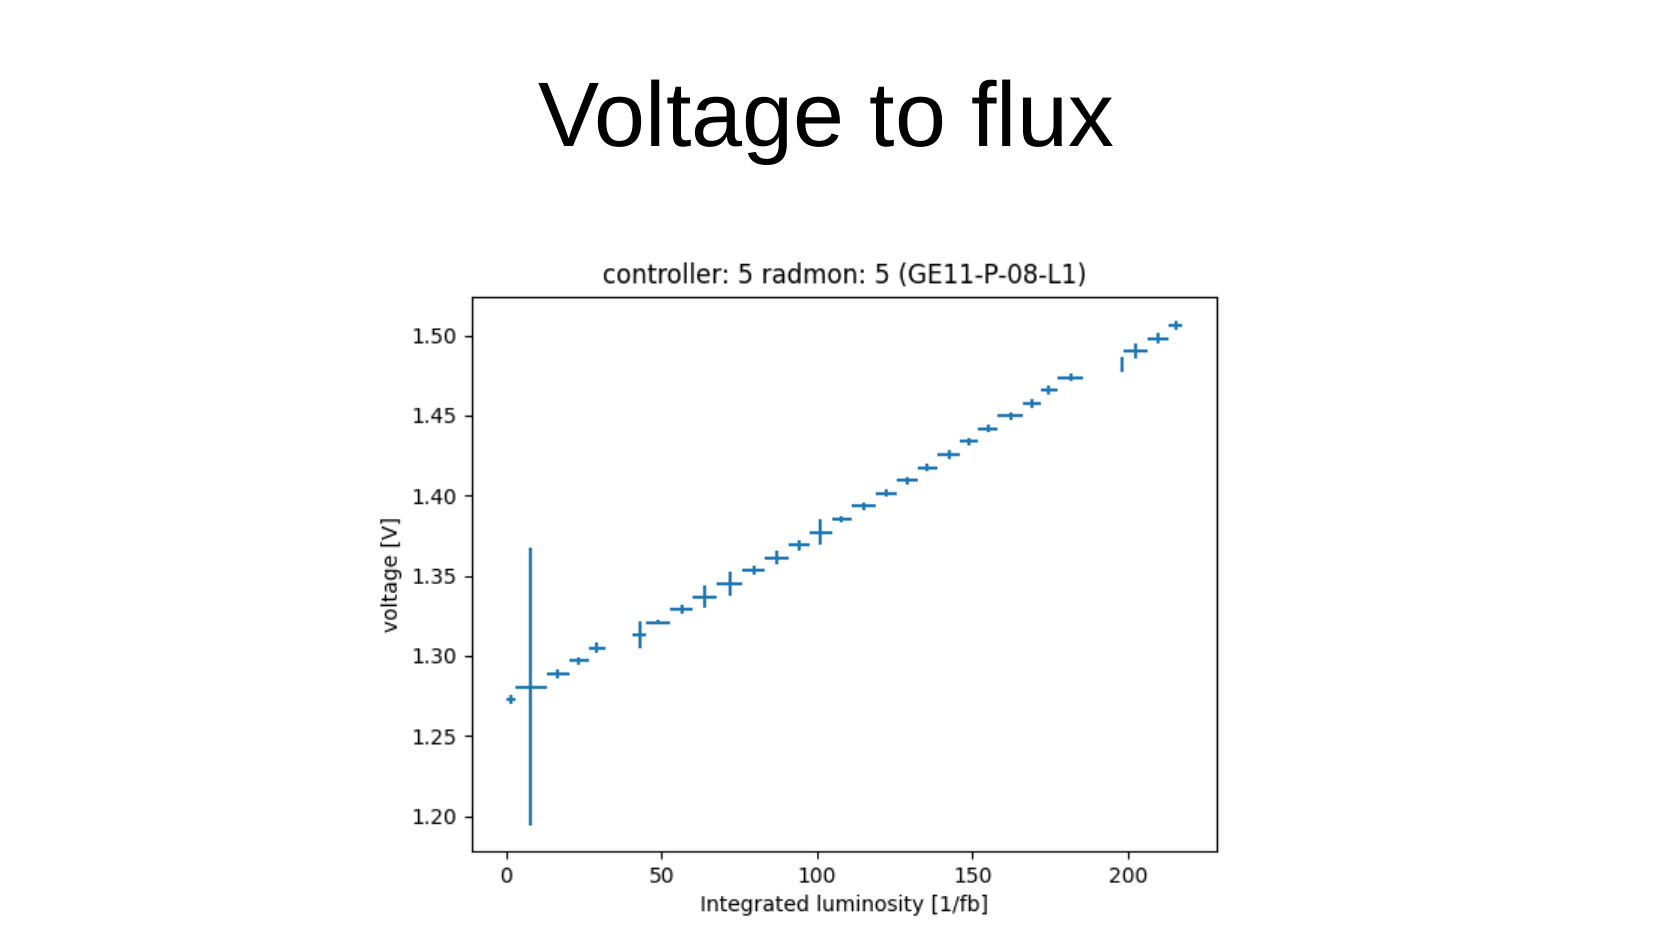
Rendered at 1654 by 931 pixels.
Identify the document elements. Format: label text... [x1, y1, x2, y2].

picture [352, 210, 1313, 931]
title Voltage to flux [82, 37, 1571, 193]
